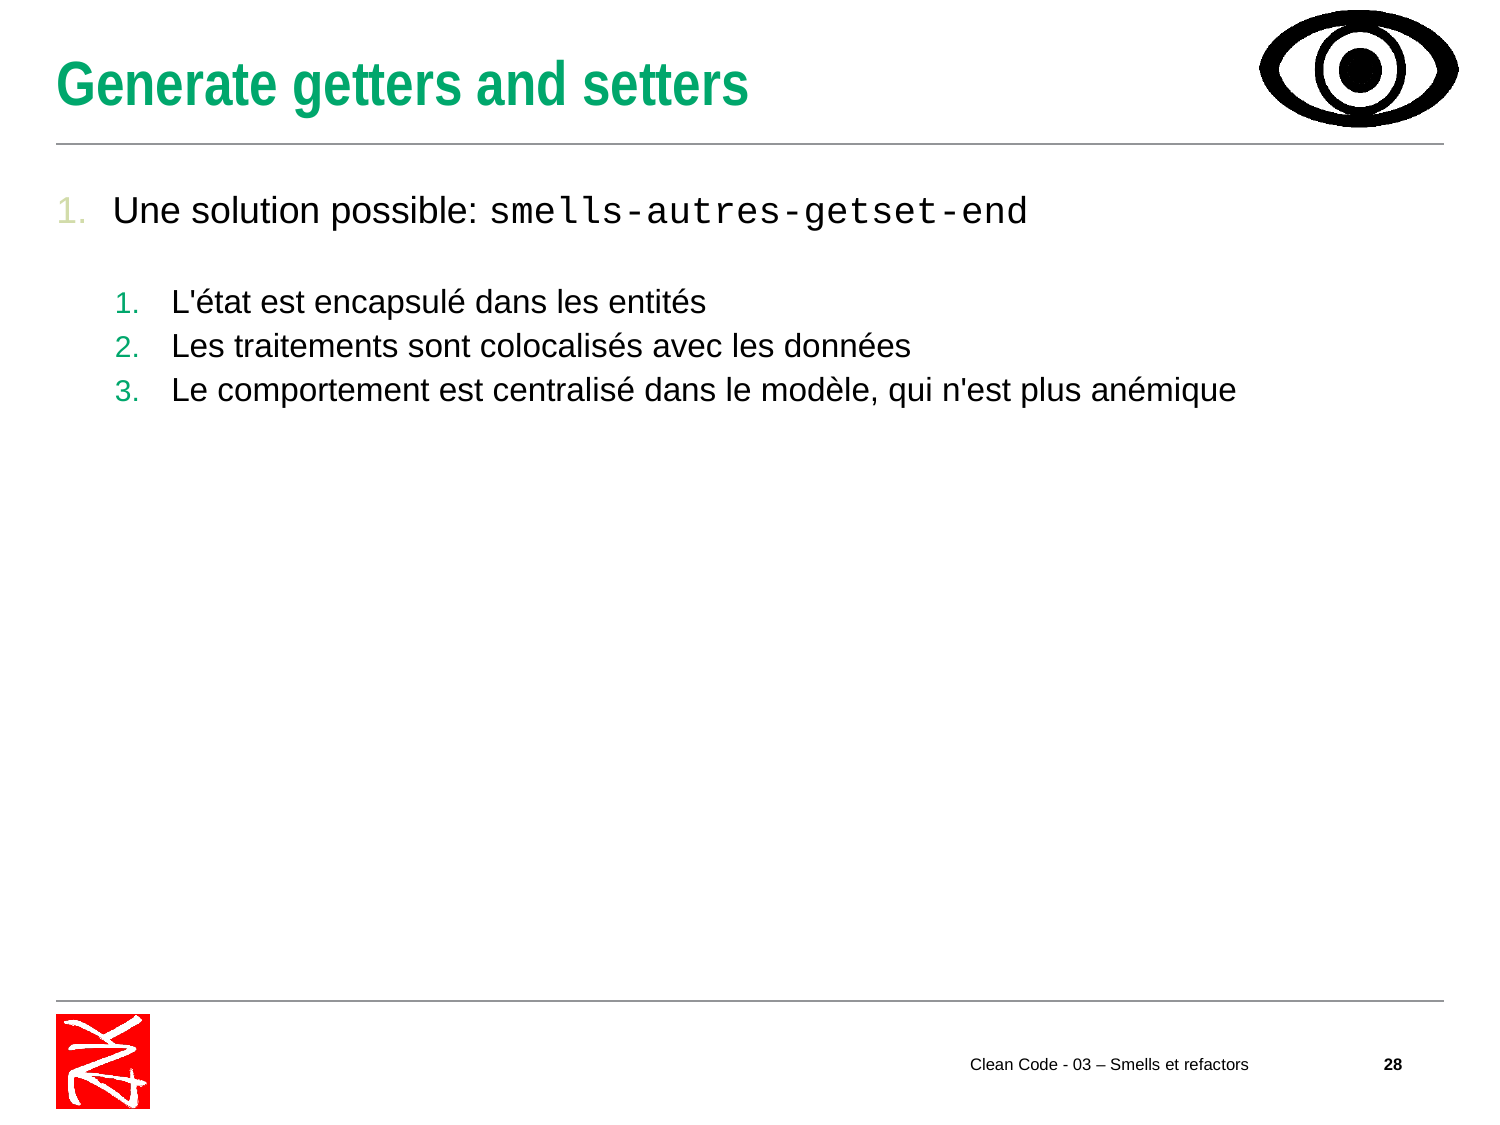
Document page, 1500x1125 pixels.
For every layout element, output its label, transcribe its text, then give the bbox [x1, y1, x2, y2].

title Generate getters and setters [56, 18, 1247, 142]
footer Clean Code - 03 – Smells et refactors [919, 1049, 1250, 1079]
list Une solution possible: smells-autres-getset-end L'état est encapsulé dans les entités Les traitements sont colocalisés avec les données Le comportement est centralisé dans le modèle, qui n'est plus anémique [56, 186, 1444, 972]
slide_number <number> [1372, 1049, 1403, 1079]
picture [55, 1014, 151, 1109]
picture [1247, 0, 1473, 193]
